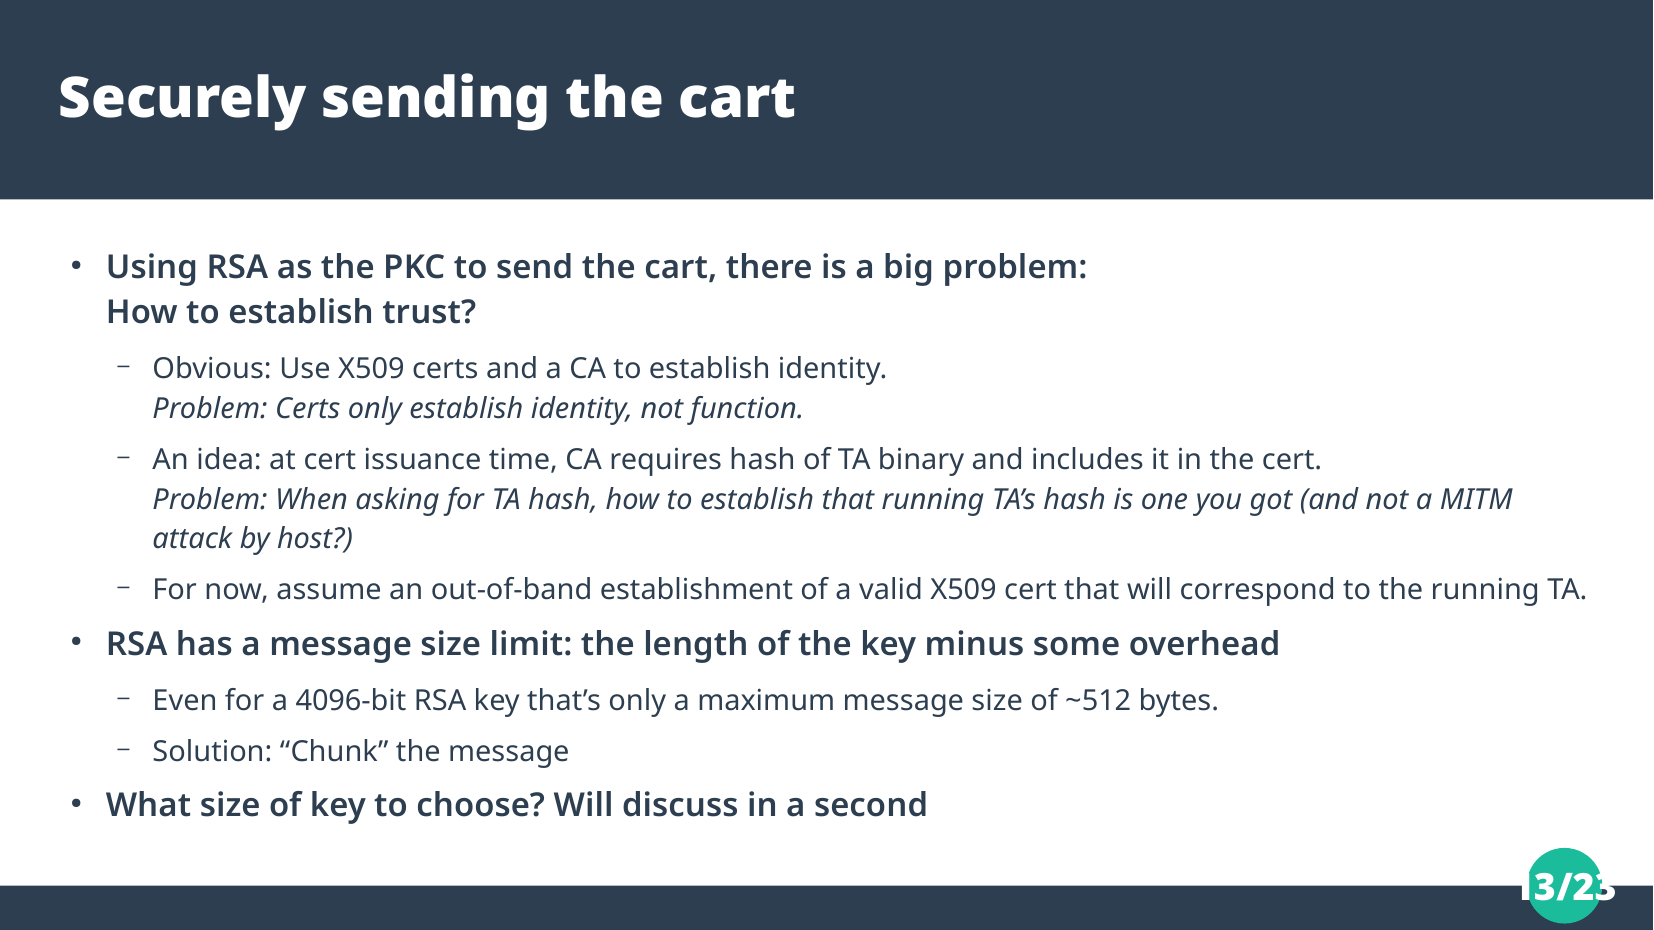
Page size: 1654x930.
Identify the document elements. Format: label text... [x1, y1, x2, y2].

list Using RSA as the PKC to send the cart, there is a big problem: How to establish trust? Obvious: Use X509 certs and a CA to establish identity. Problem: Certs only establish identity, not function. An idea: at cert issuance time, CA requires hash of TA binary and includes it in the cert. Problem: When asking for TA hash, how to establish that running TA’s hash is one you got (and not a MITM attack by host?) For now, assume an out-of-band establishment of a valid X509 cert that will correspond to the running TA. RSA has a message size limit: the length of the key minus some overhead Even for a 4096-bit RSA key that’s only a maximum message size of ~512 bytes. Solution: “Chunk” the message What size of key to choose? Will discuss in a second [58, 243, 1594, 864]
title Securely sending the cart [58, 36, 1594, 155]
